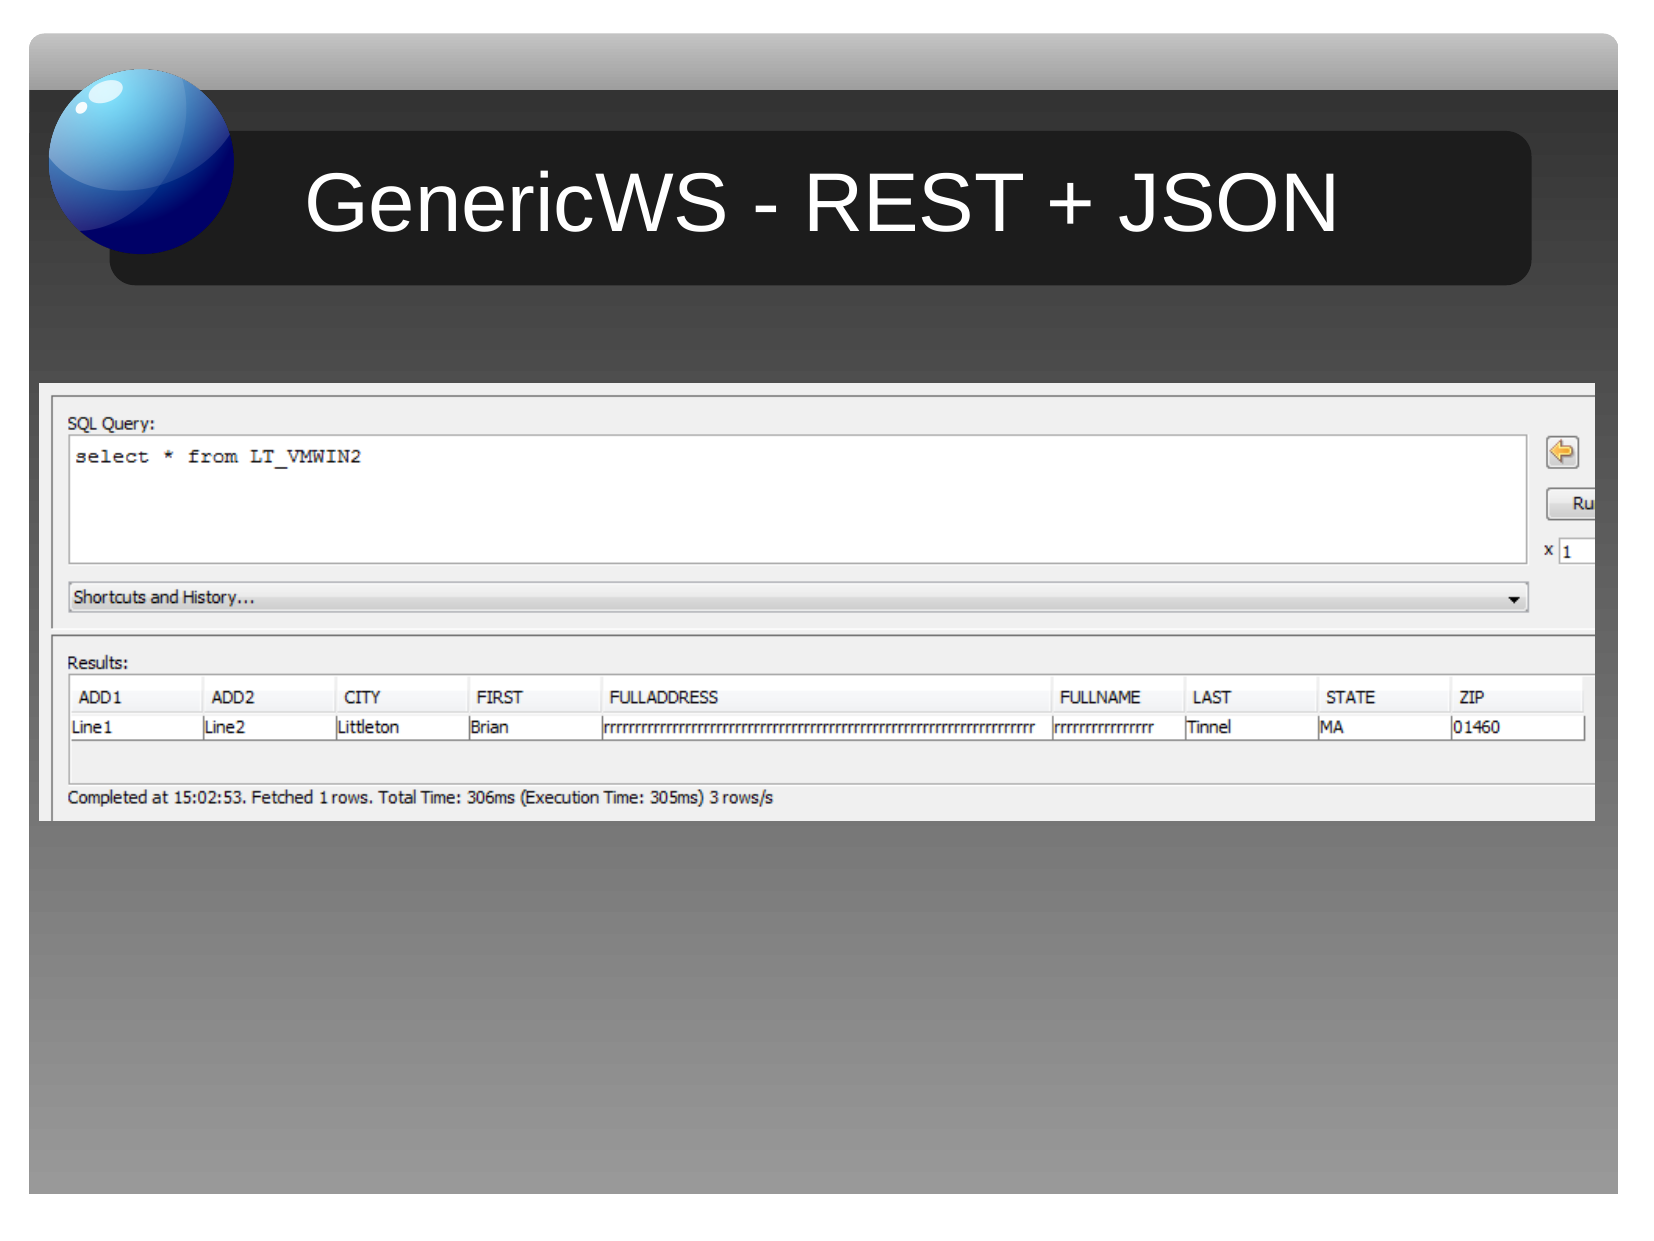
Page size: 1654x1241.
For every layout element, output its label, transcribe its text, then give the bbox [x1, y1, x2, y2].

picture [39, 383, 1595, 821]
title GenericWS - REST + JSON [82, 137, 1571, 267]
picture [29, 57, 253, 266]
